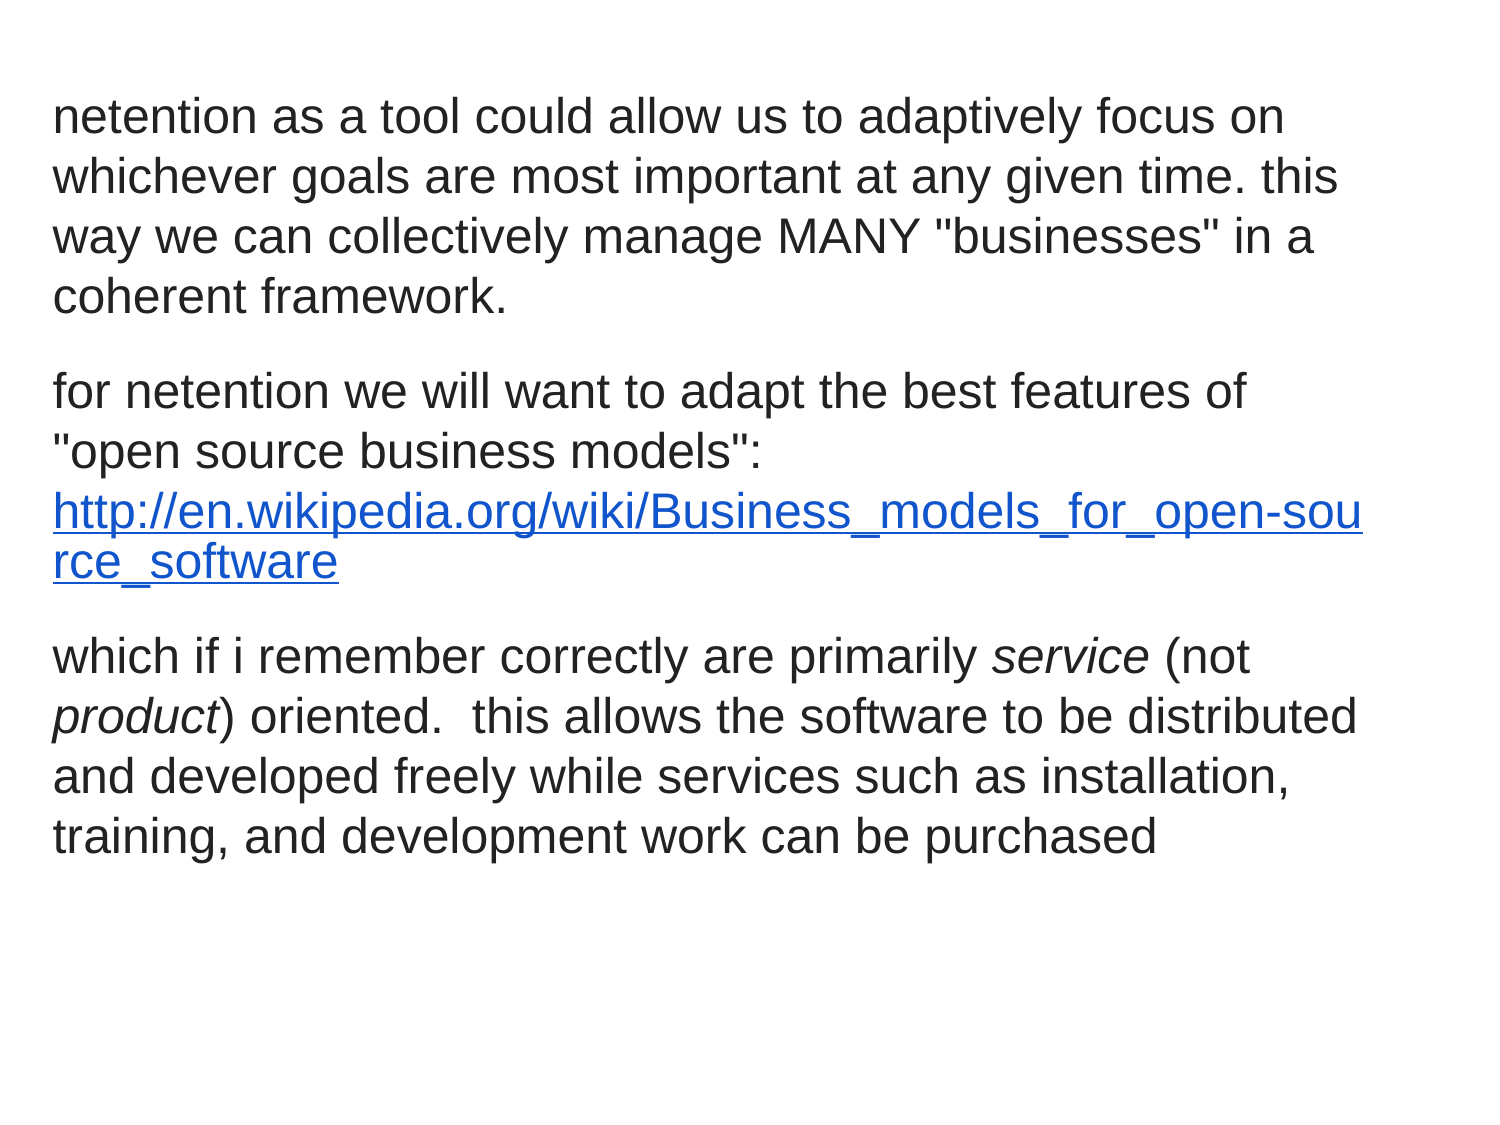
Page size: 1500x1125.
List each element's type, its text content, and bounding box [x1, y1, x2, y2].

text_box netention as a tool could allow us to adaptively focus on whichever goals are most important at any given time. this way we can collectively manage MANY "businesses" in a coherent framework. for netention we will want to adapt the best features of "open source business models": http://en.wikipedia.org/wiki/Business_models_for_open-source_software which if i remember correctly are primarily service (not product) oriented. this allows the software to be distributed and developed freely while services such as installation, training, and development work can be purchased [37, 68, 1385, 1052]
